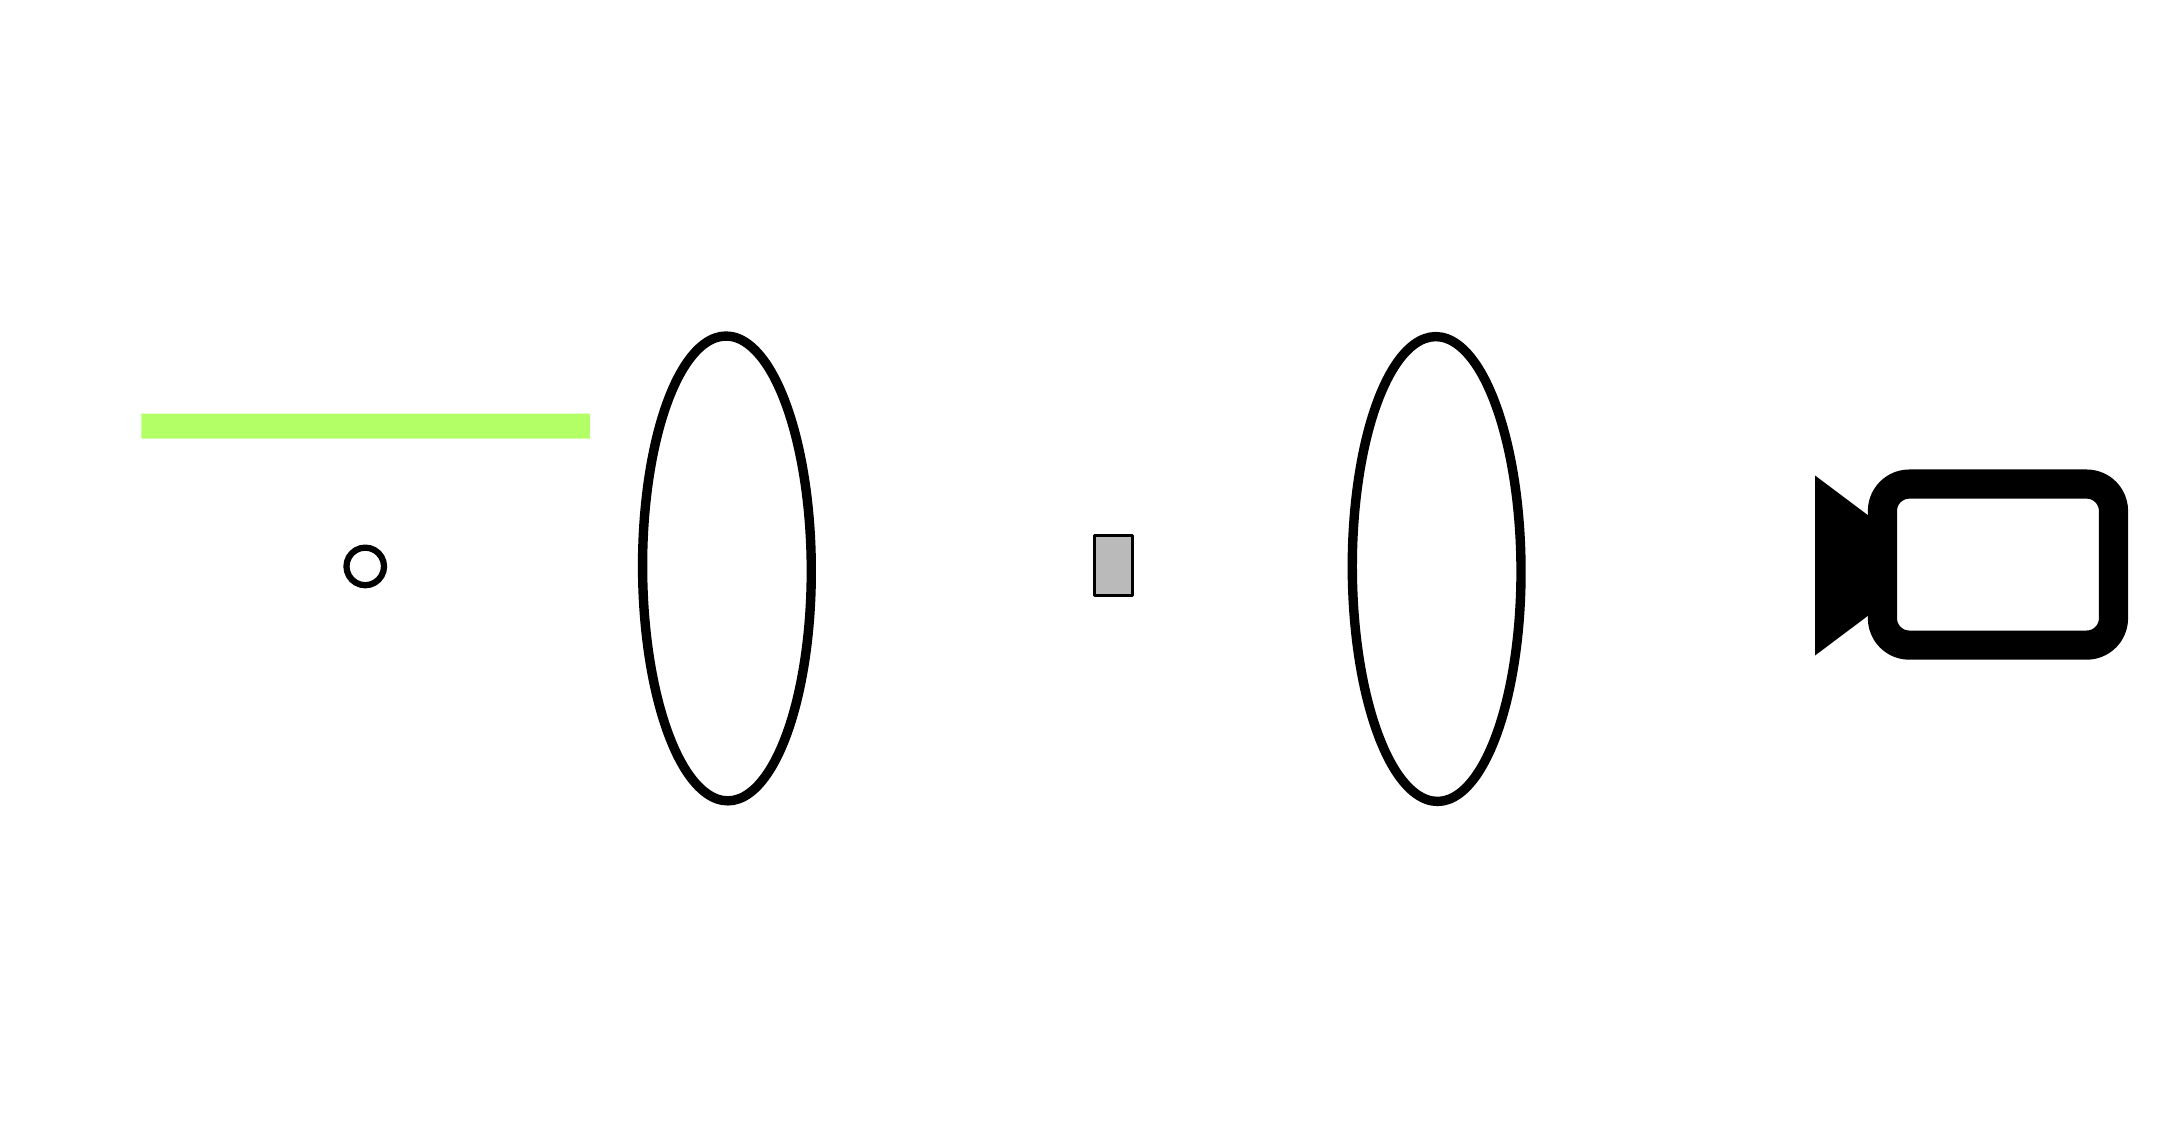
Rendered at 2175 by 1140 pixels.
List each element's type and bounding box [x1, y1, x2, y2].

text_box [642, 336, 812, 801]
text_box [1882, 484, 2114, 646]
text_box [1815, 475, 1876, 656]
text_box [1094, 535, 1133, 596]
text_box [1352, 336, 1522, 802]
